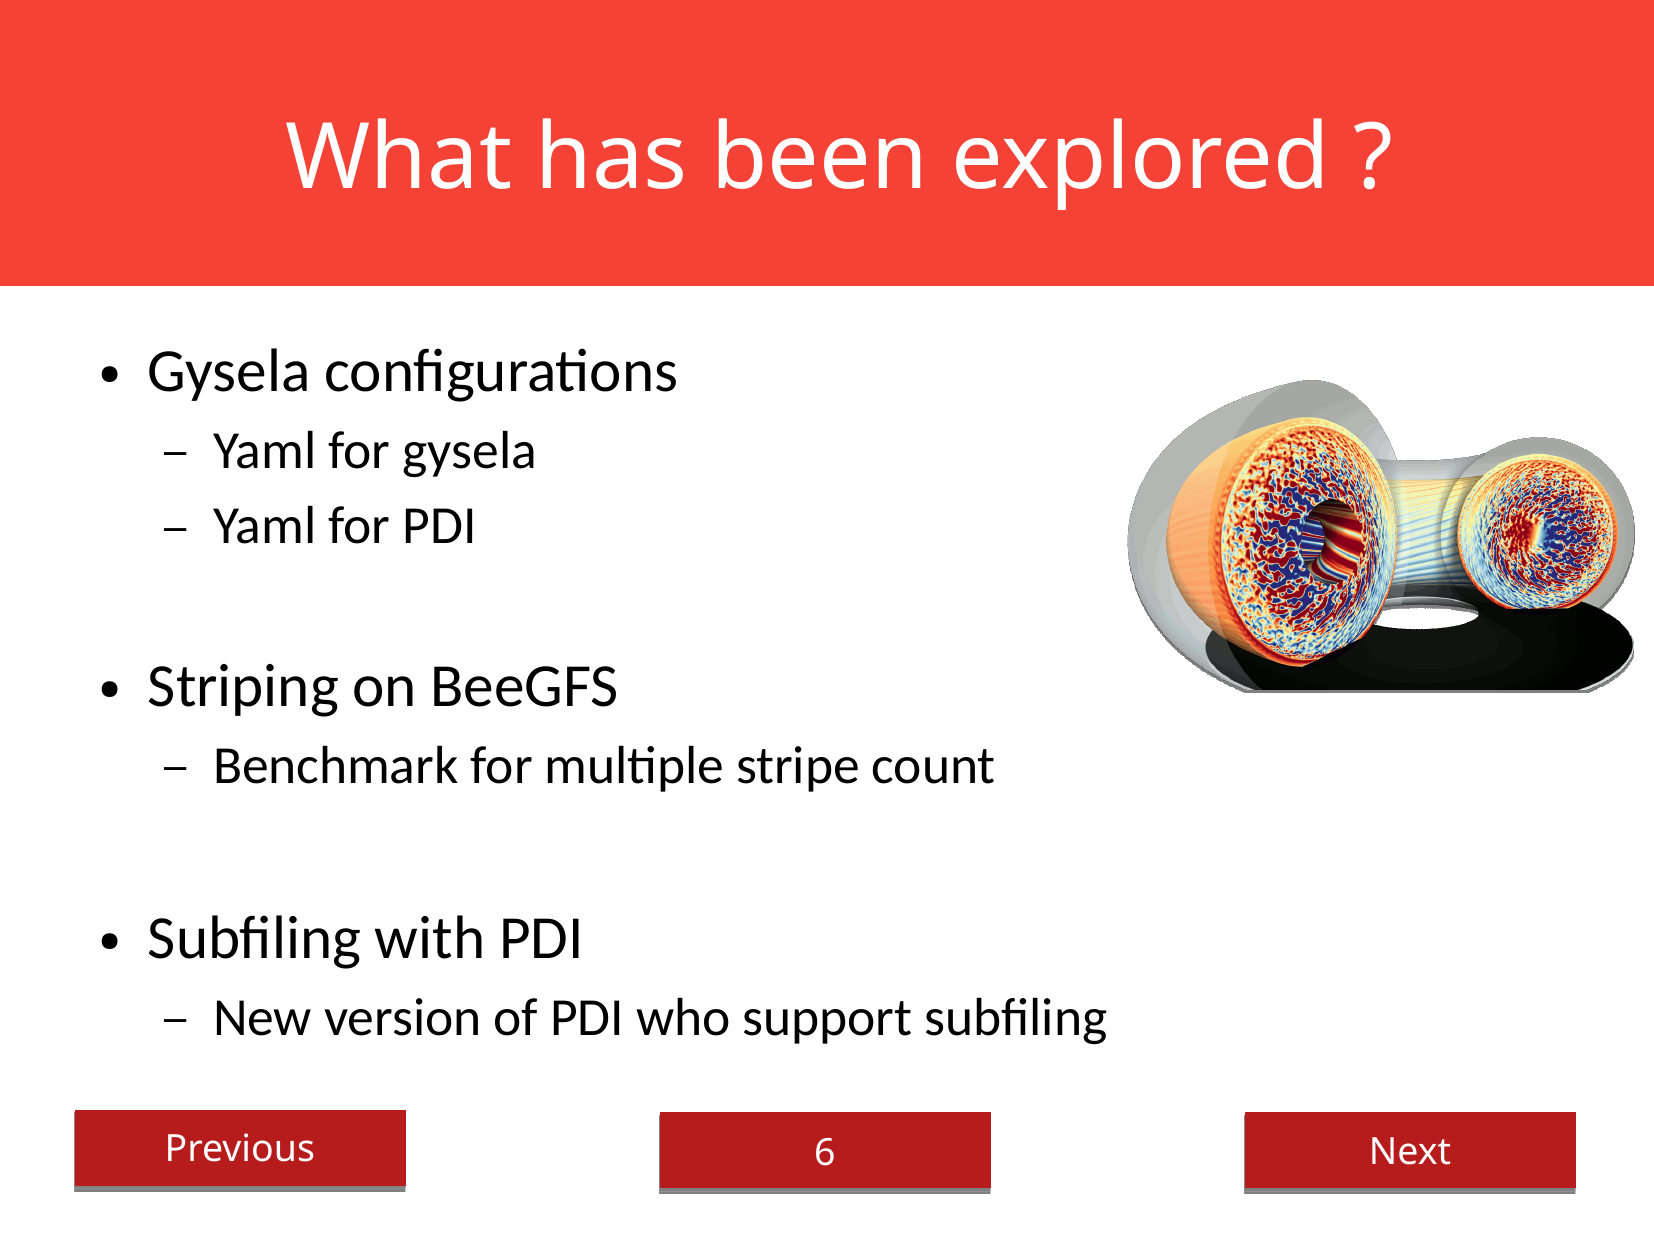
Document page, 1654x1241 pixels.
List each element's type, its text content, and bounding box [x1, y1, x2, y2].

text_box Next [1245, 1112, 1576, 1188]
text_box Previous [75, 1110, 406, 1186]
title What has been explored ? [60, 49, 1621, 257]
text_box [660, 1112, 991, 1188]
picture [1050, 376, 1654, 691]
list Gysela configurations Yaml for gysela Yaml for PDI Striping on BeeGFS Benchmark for multiple stripe count Subfiling with PDI New version of PDI who support subfiling [82, 345, 1571, 1051]
text_box <numéro> [690, 1117, 961, 1188]
